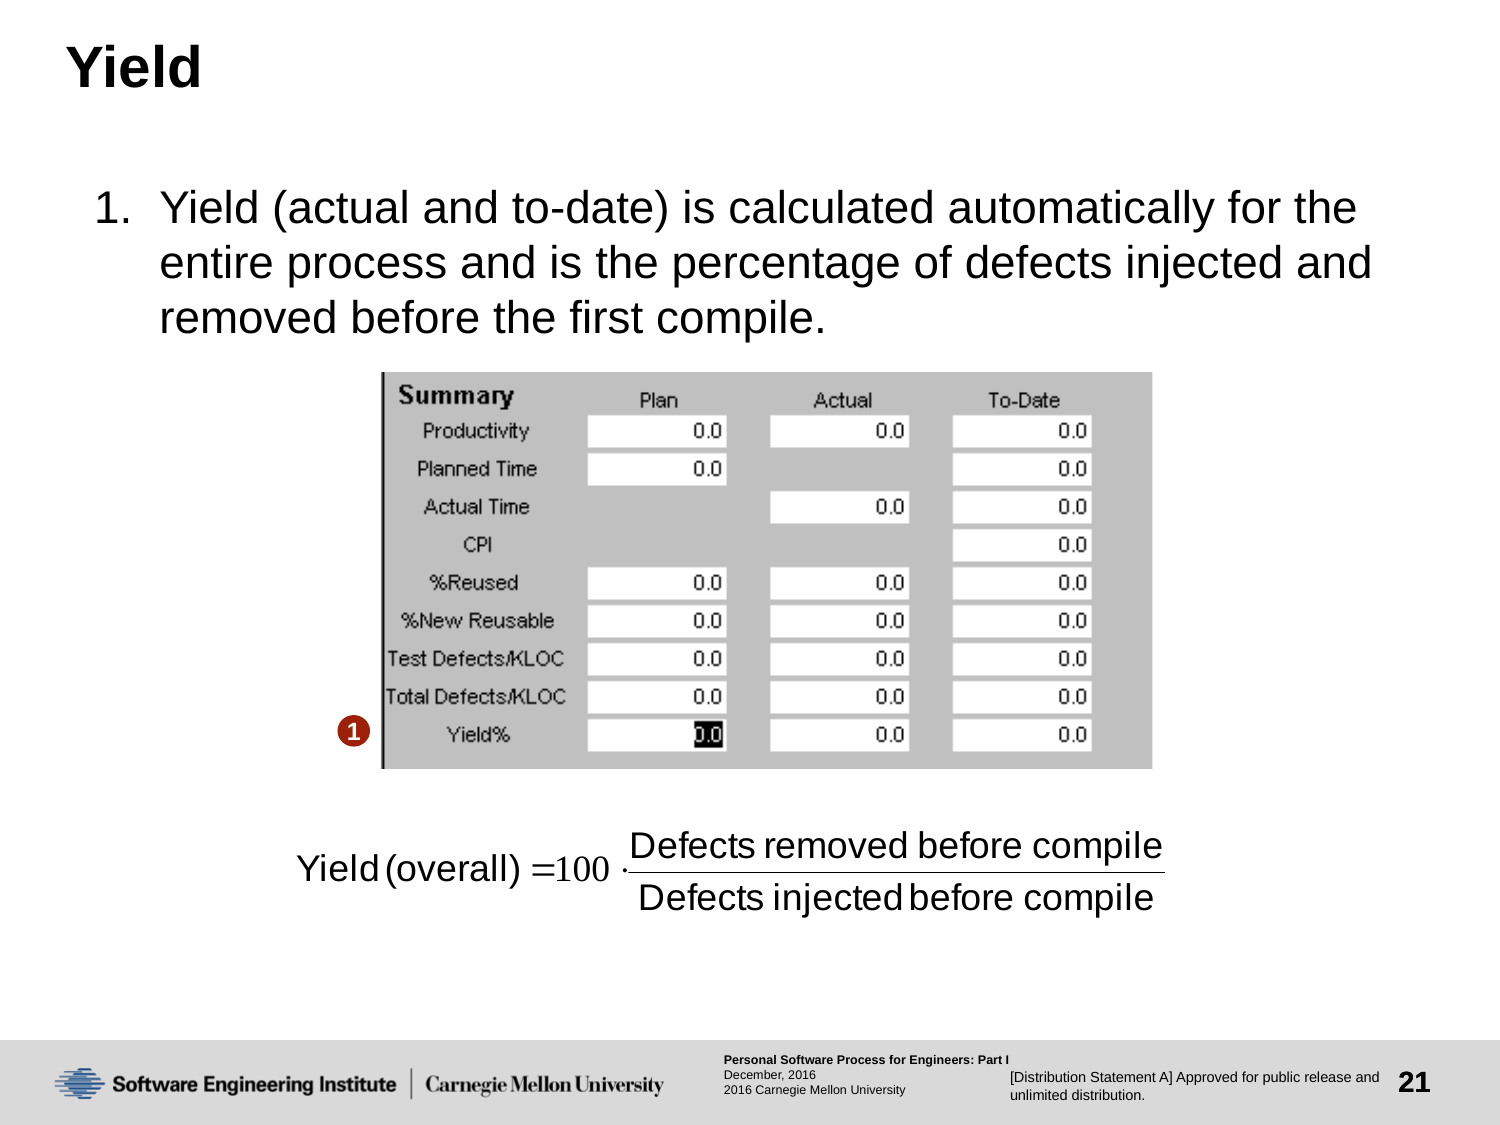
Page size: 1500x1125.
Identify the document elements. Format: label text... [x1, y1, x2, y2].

list Yield (actual and to-date) is calculated automatically for the entire process and is the percentage of defects injected and removed before the first compile. [65, 177, 1431, 1000]
picture [289, 822, 1173, 926]
picture [337, 372, 1153, 769]
title Yield [65, 37, 1313, 148]
picture [46, 1061, 673, 1104]
